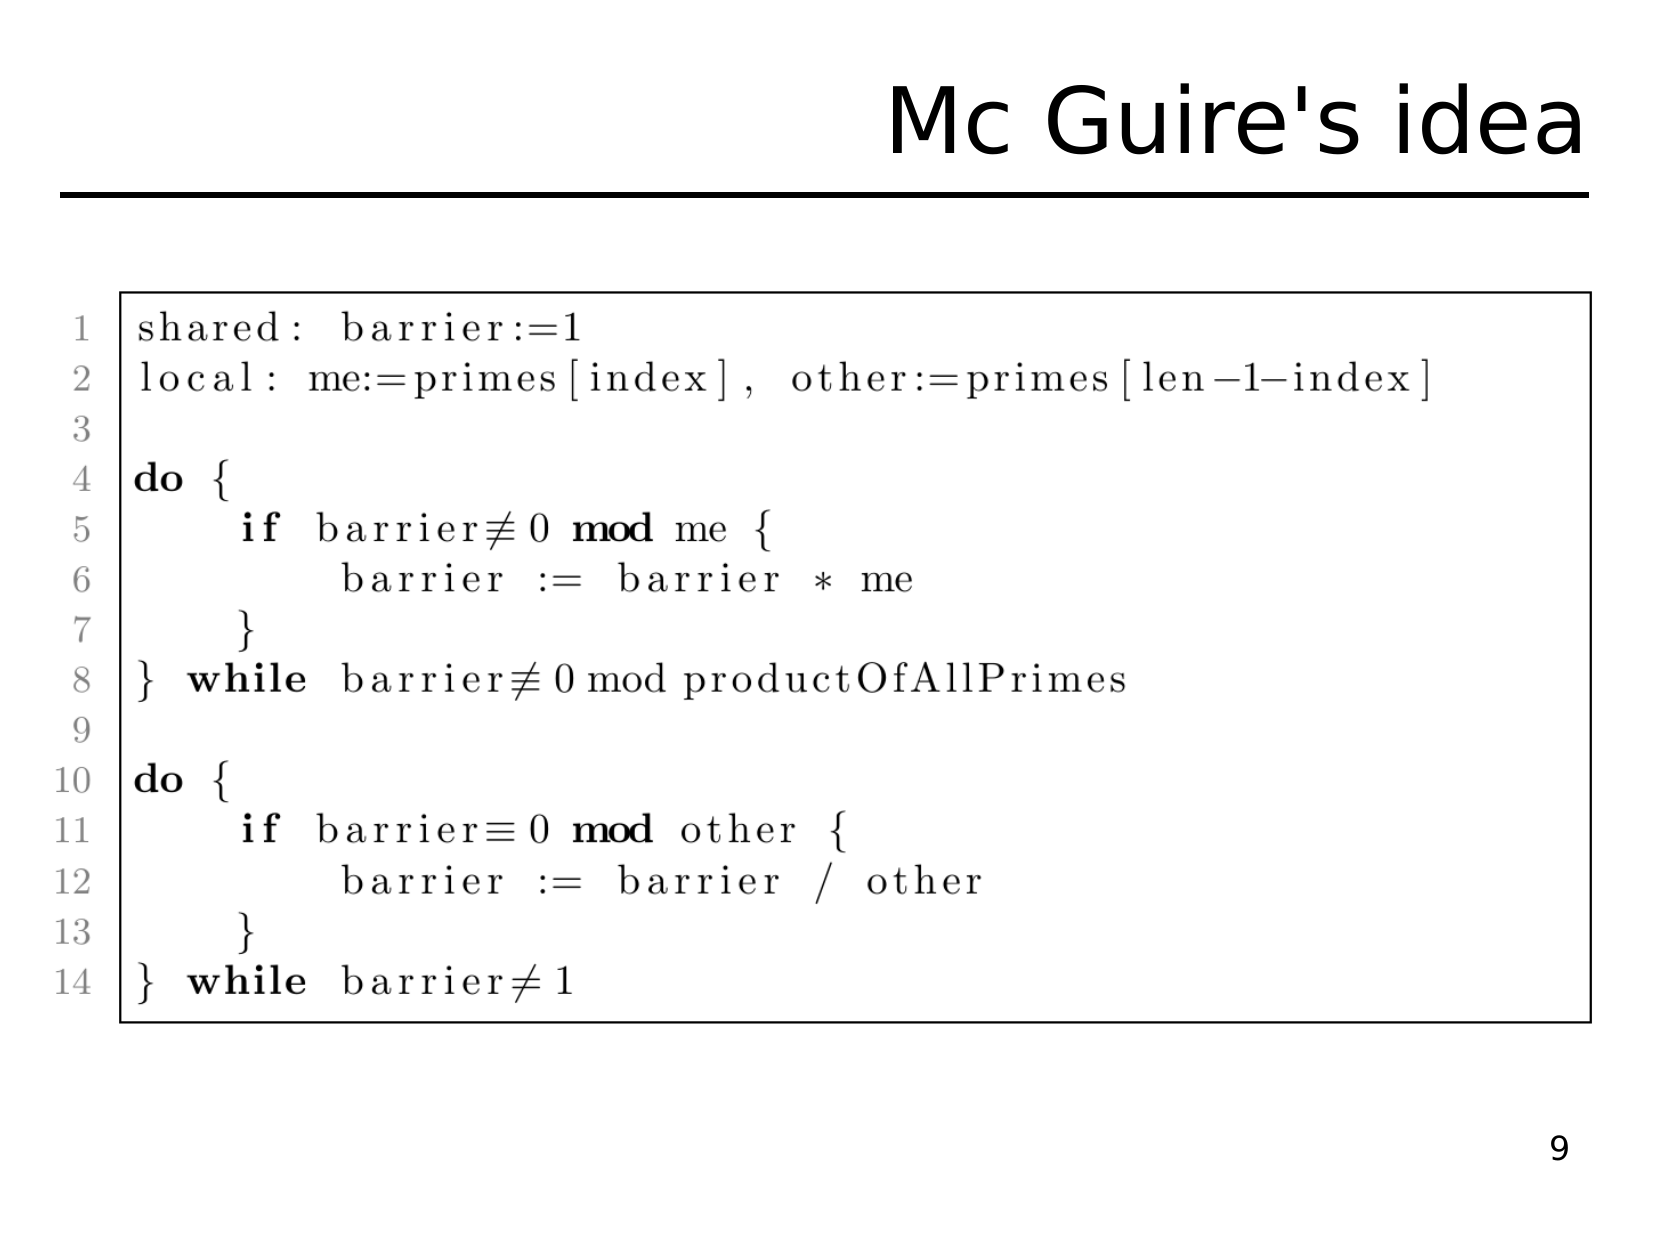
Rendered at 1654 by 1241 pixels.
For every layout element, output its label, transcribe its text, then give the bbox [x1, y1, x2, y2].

title Mc Guire's idea [101, 17, 1590, 226]
picture [53, 272, 1600, 1035]
